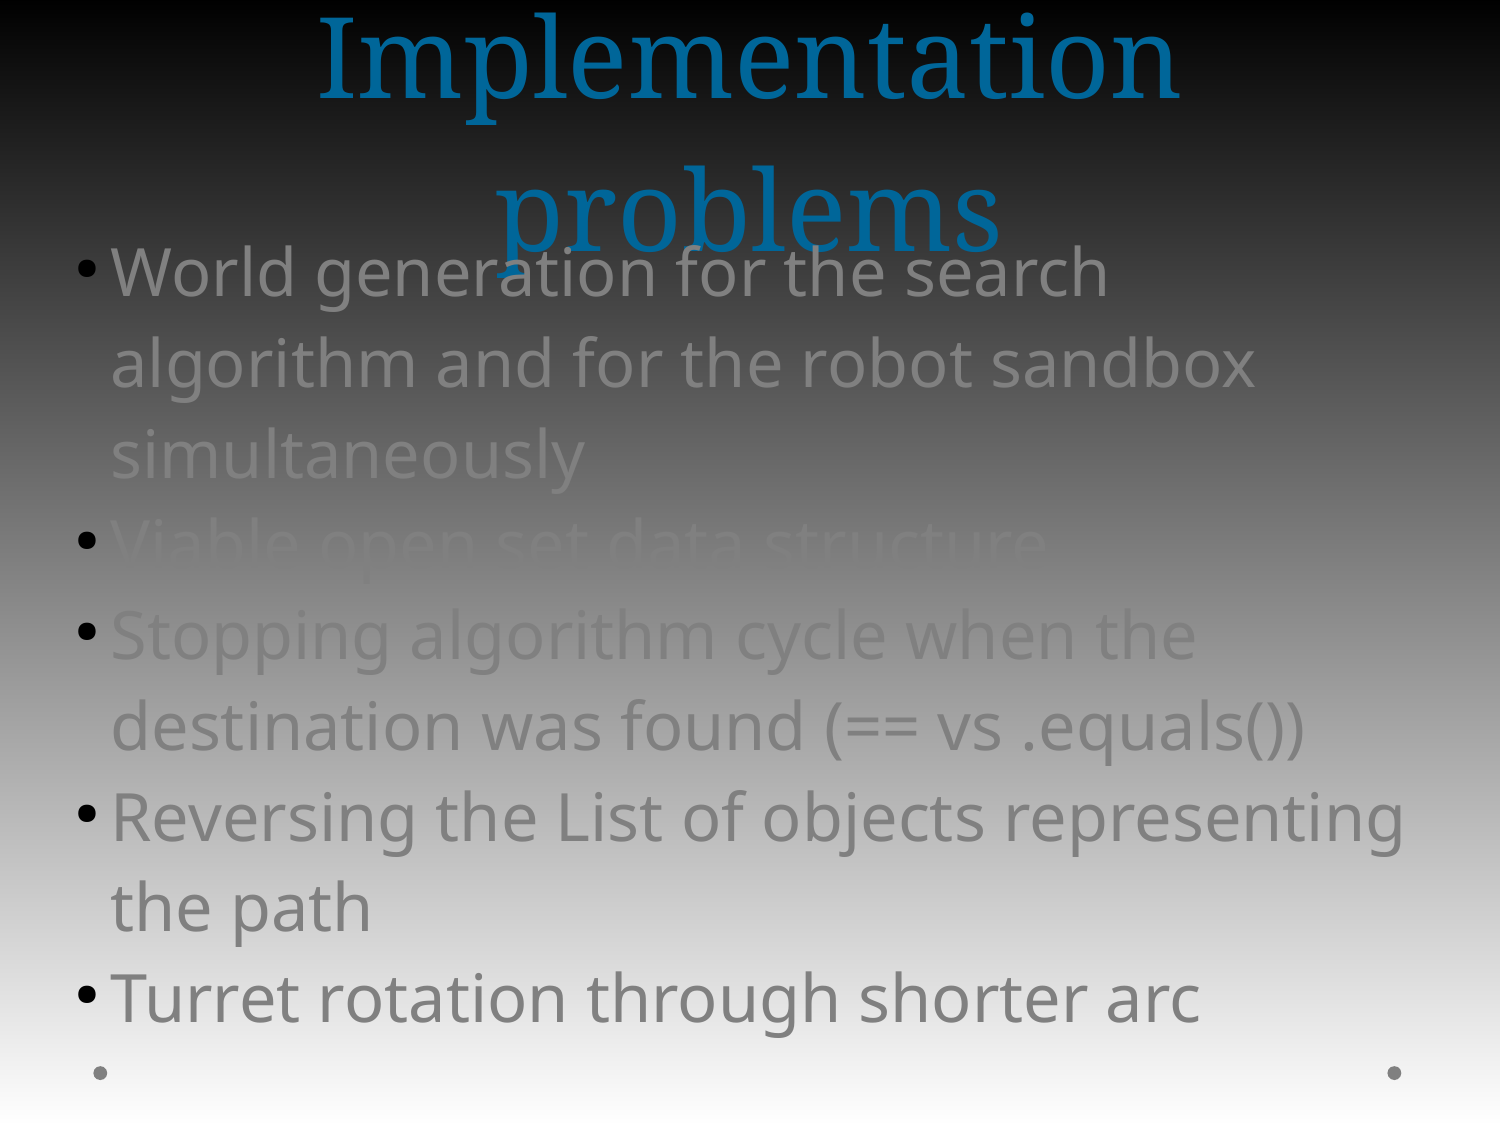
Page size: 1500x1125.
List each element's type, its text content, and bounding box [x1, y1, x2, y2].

title Implementation problems [75, 0, 1425, 262]
subtitle World generation for the search algorithm and for the robot sandbox simultaneously Viable open set data structure Stopping algorithm cycle when the destination was found (== vs .equals()) Reversing the List of objects representing the path Turret rotation through shorter arc [75, 262, 1425, 1005]
